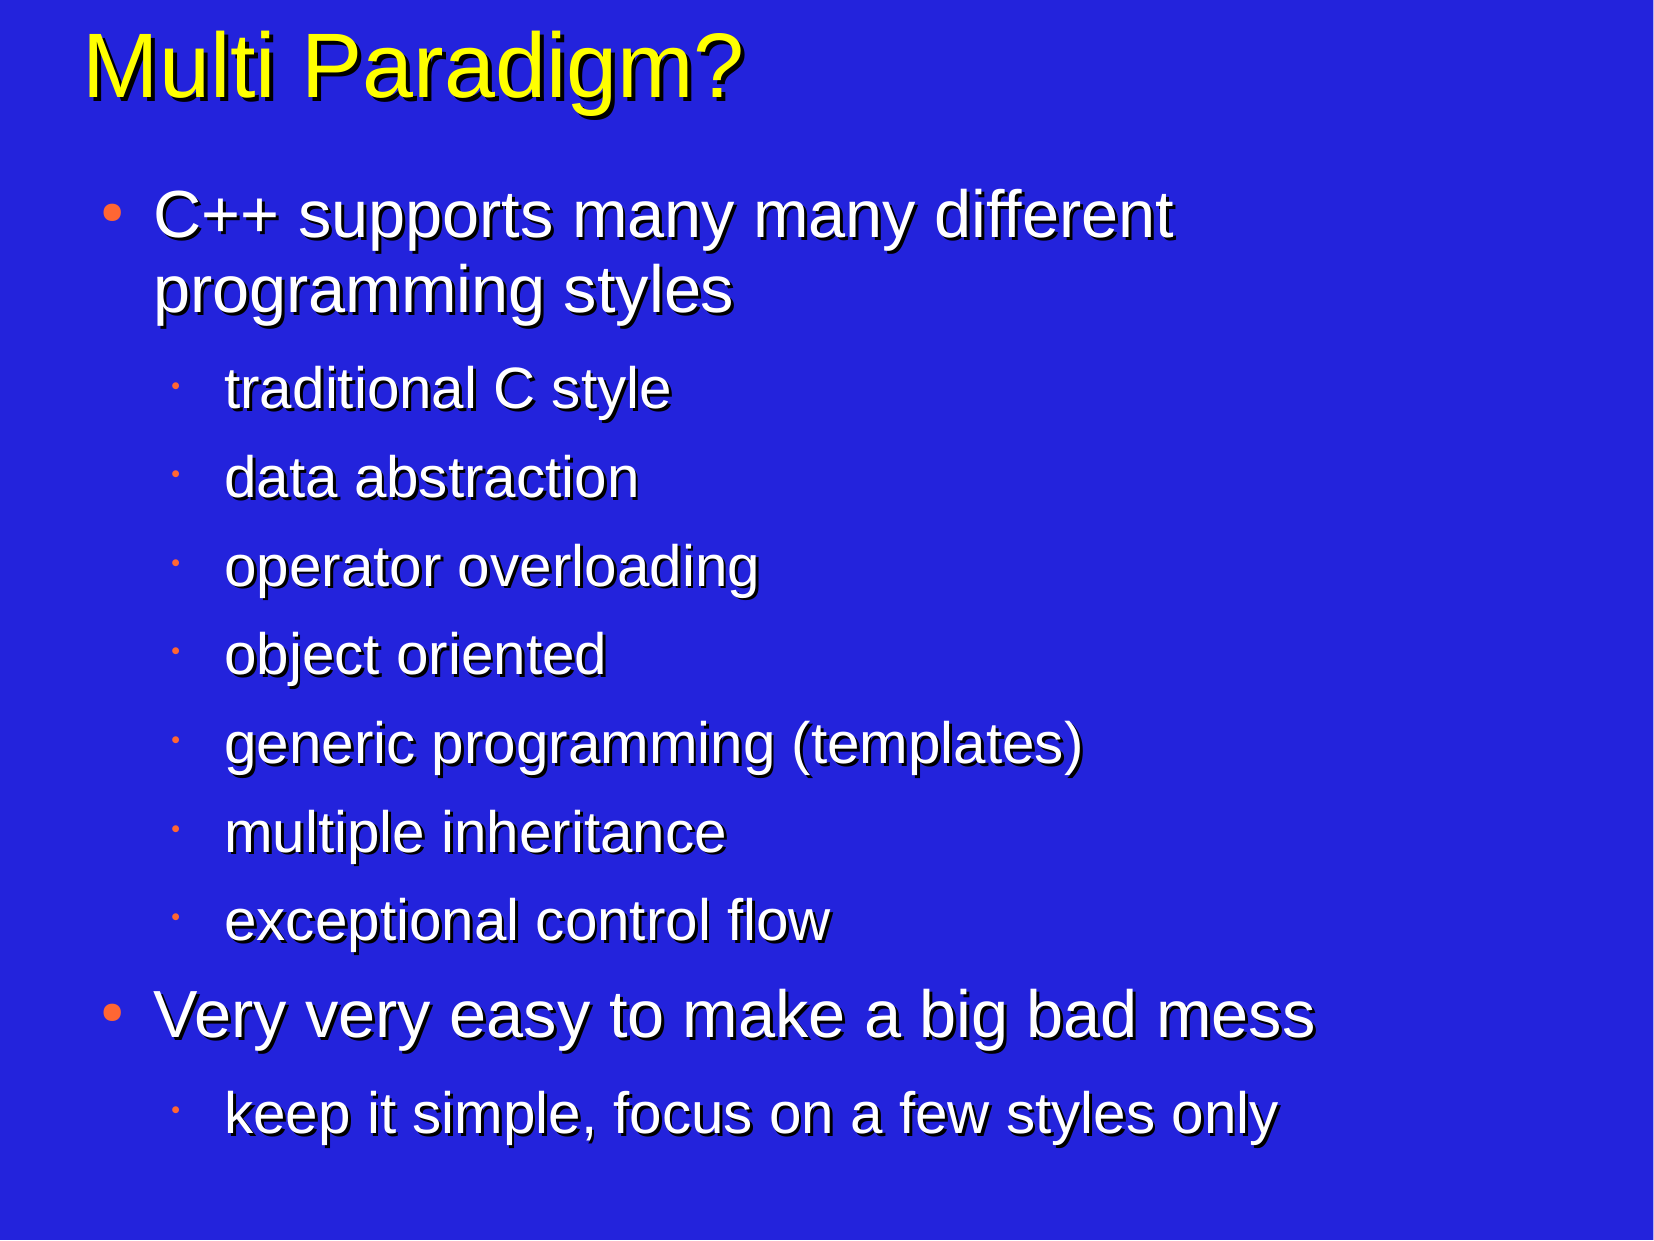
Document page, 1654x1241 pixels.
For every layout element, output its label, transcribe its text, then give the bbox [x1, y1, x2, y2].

title Multi Paradigm? [82, 2, 1571, 130]
list C++ supports many many different programming styles traditional C style data abstraction operator overloading object oriented generic programming (templates) multiple inheritance exceptional control flow Very very easy to make a big bad mess keep it simple, focus on a few styles only [82, 177, 1571, 1182]
